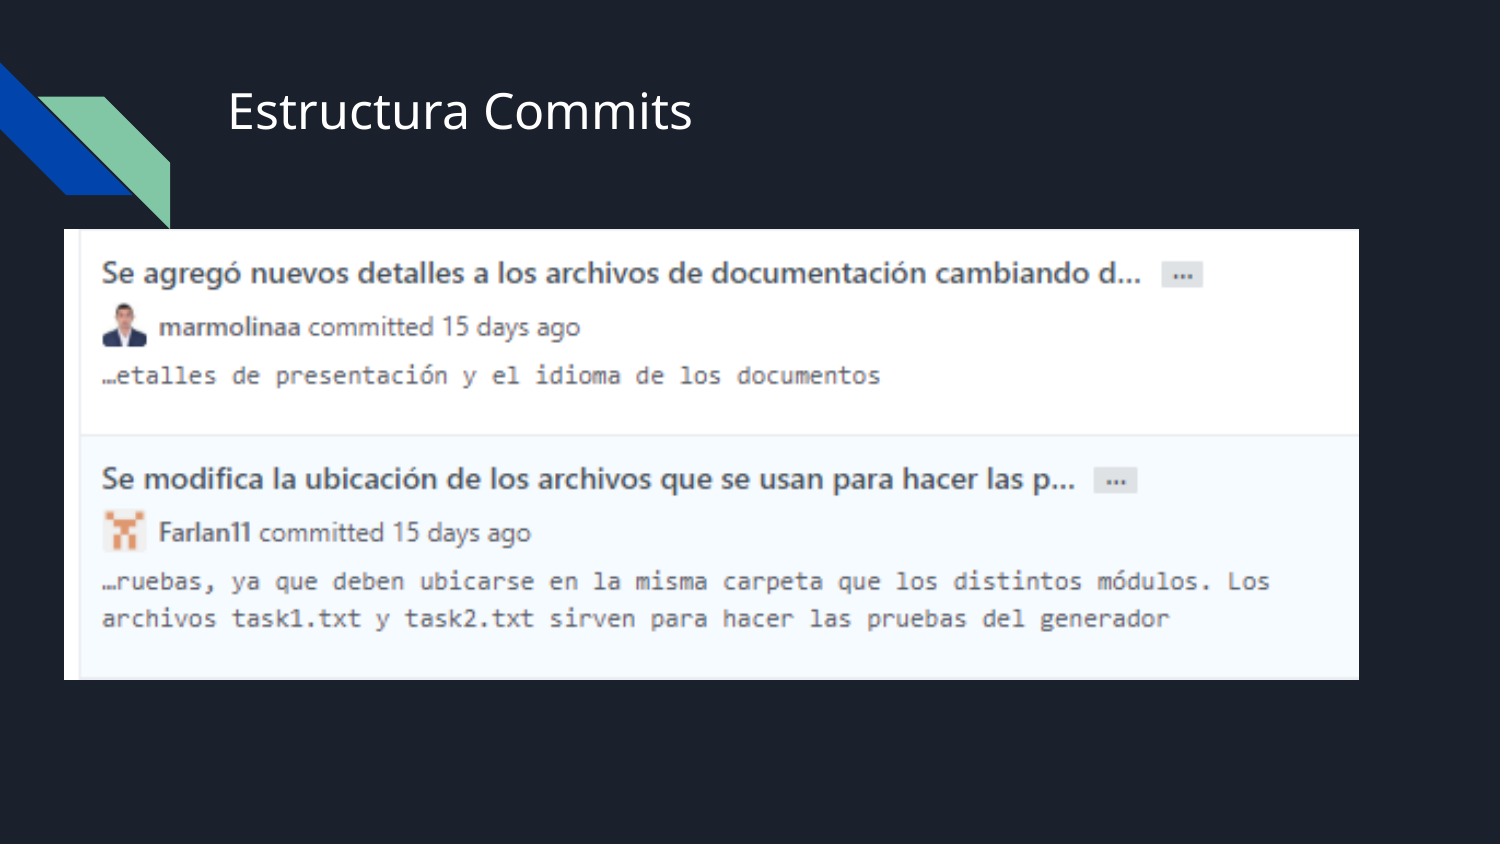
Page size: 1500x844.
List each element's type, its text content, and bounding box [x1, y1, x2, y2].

list Gh [212, 257, 1368, 735]
picture [64, 229, 1359, 680]
title Estructura Commits [212, 64, 1368, 215]
